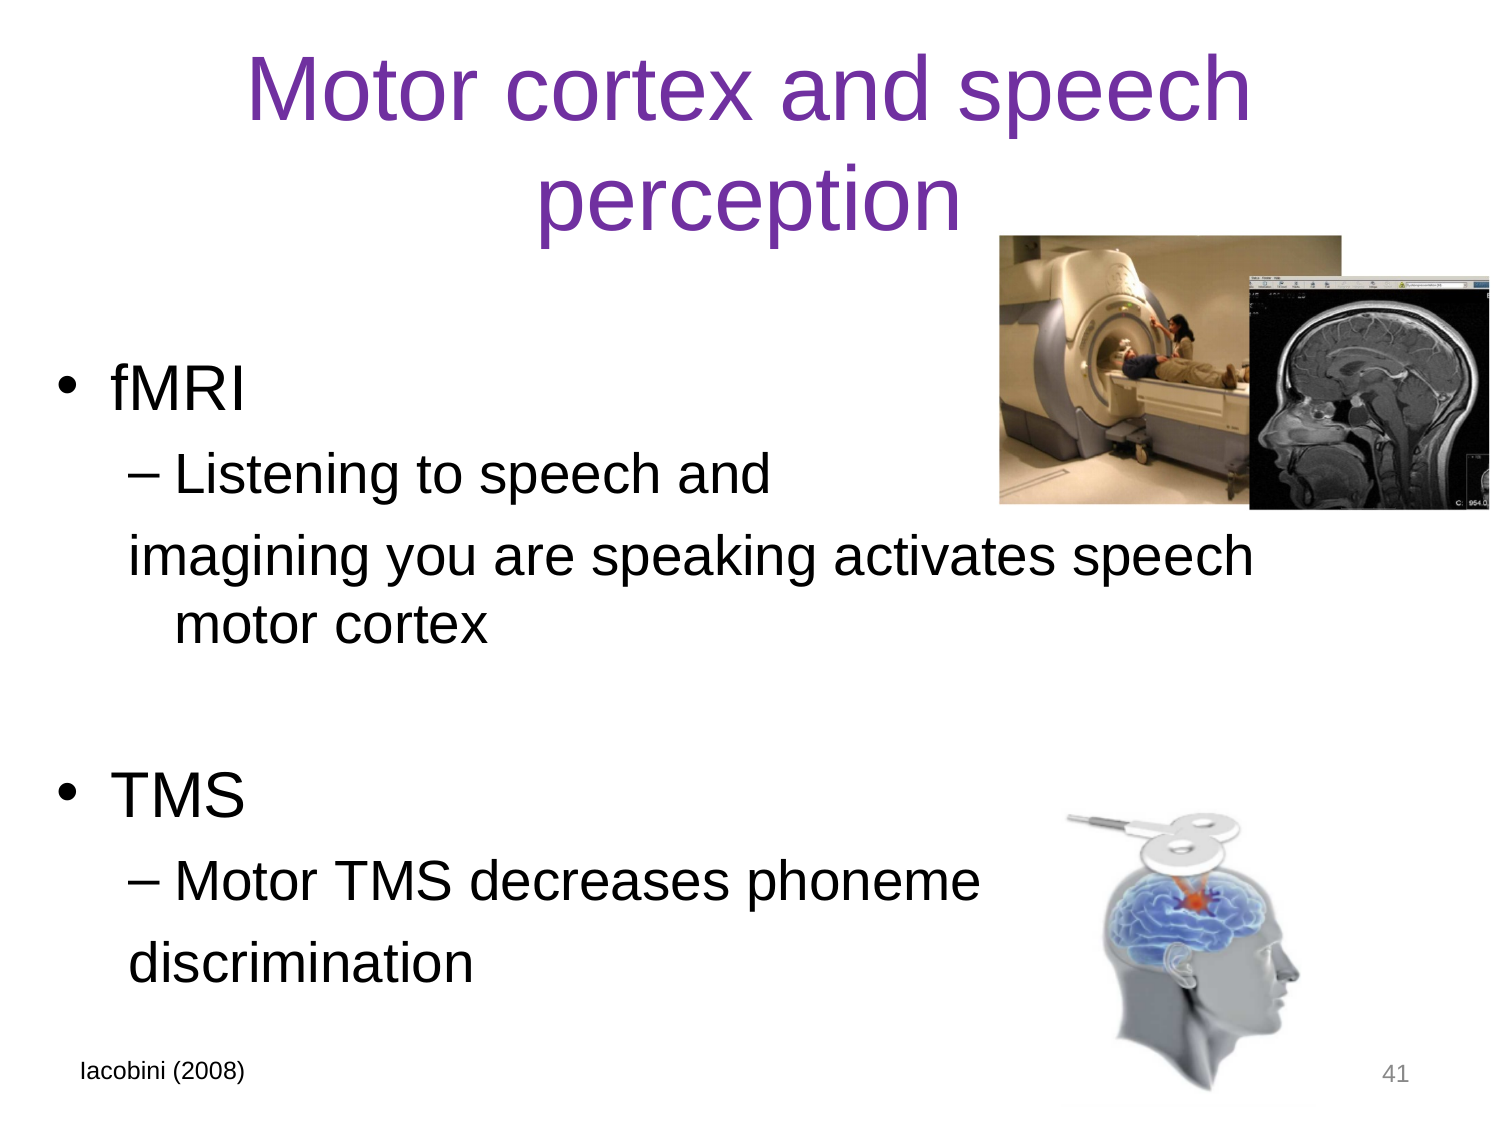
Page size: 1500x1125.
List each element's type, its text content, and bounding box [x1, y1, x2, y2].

picture [987, 231, 1499, 517]
text_box <number> [1329, 1042, 1426, 1103]
text_box Iacobini (2008) [64, 1046, 408, 1093]
picture [1045, 791, 1329, 1113]
title Motor cortex and speech perception [29, 45, 1471, 233]
list fMRI Listening to speech and imagining you are speaking activates speech motor cortex TMS Motor TMS decreases phoneme discrimination [41, 337, 1425, 1005]
